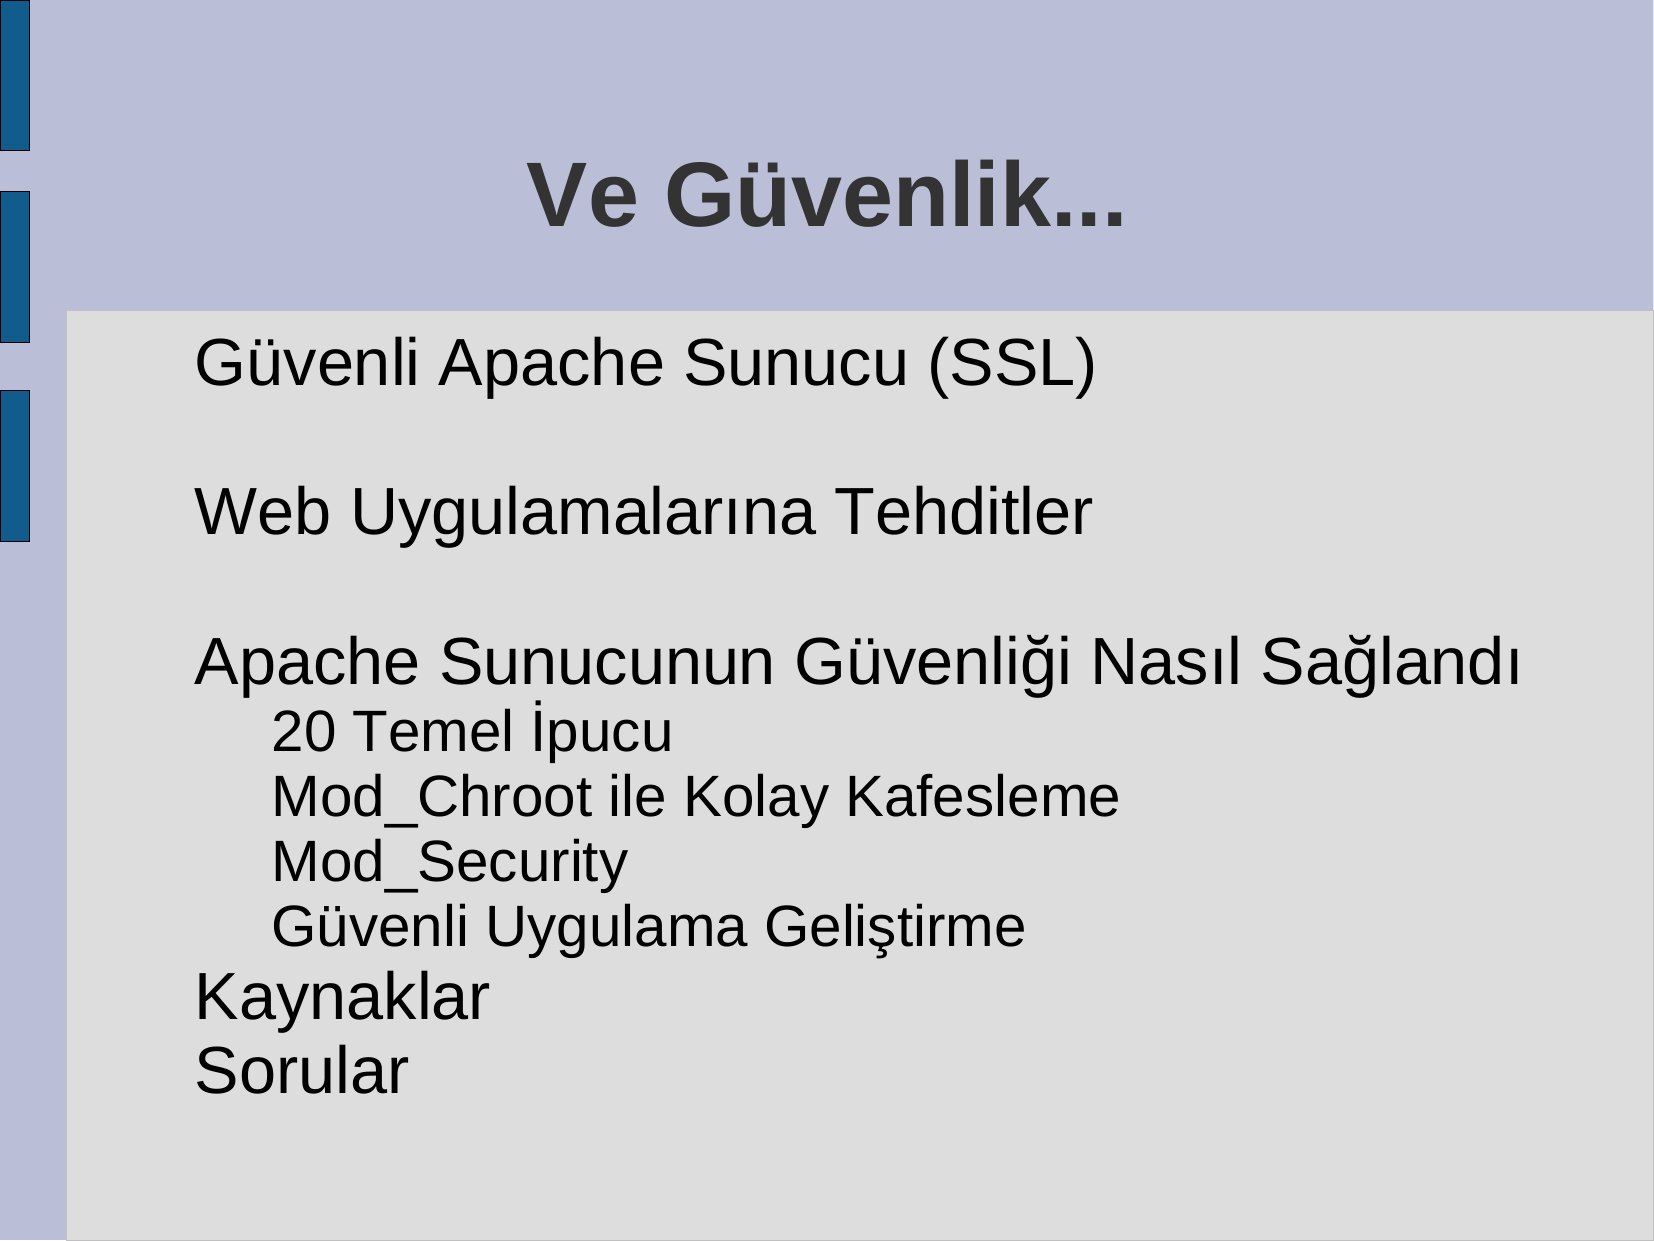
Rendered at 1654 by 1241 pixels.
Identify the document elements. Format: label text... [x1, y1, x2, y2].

list Güvenli Apache Sunucu (SSL) Web Uygulamalarına Tehditler Apache Sunucunun Güvenliği Nasıl Sağlandı 20 Temel İpucu Mod_Chroot ile Kolay Kafesleme Mod_Security Güvenli Uygulama Geliştirme Kaynaklar Sorular [177, 324, 1568, 1219]
title Ve Güvenlik... [121, 91, 1534, 299]
